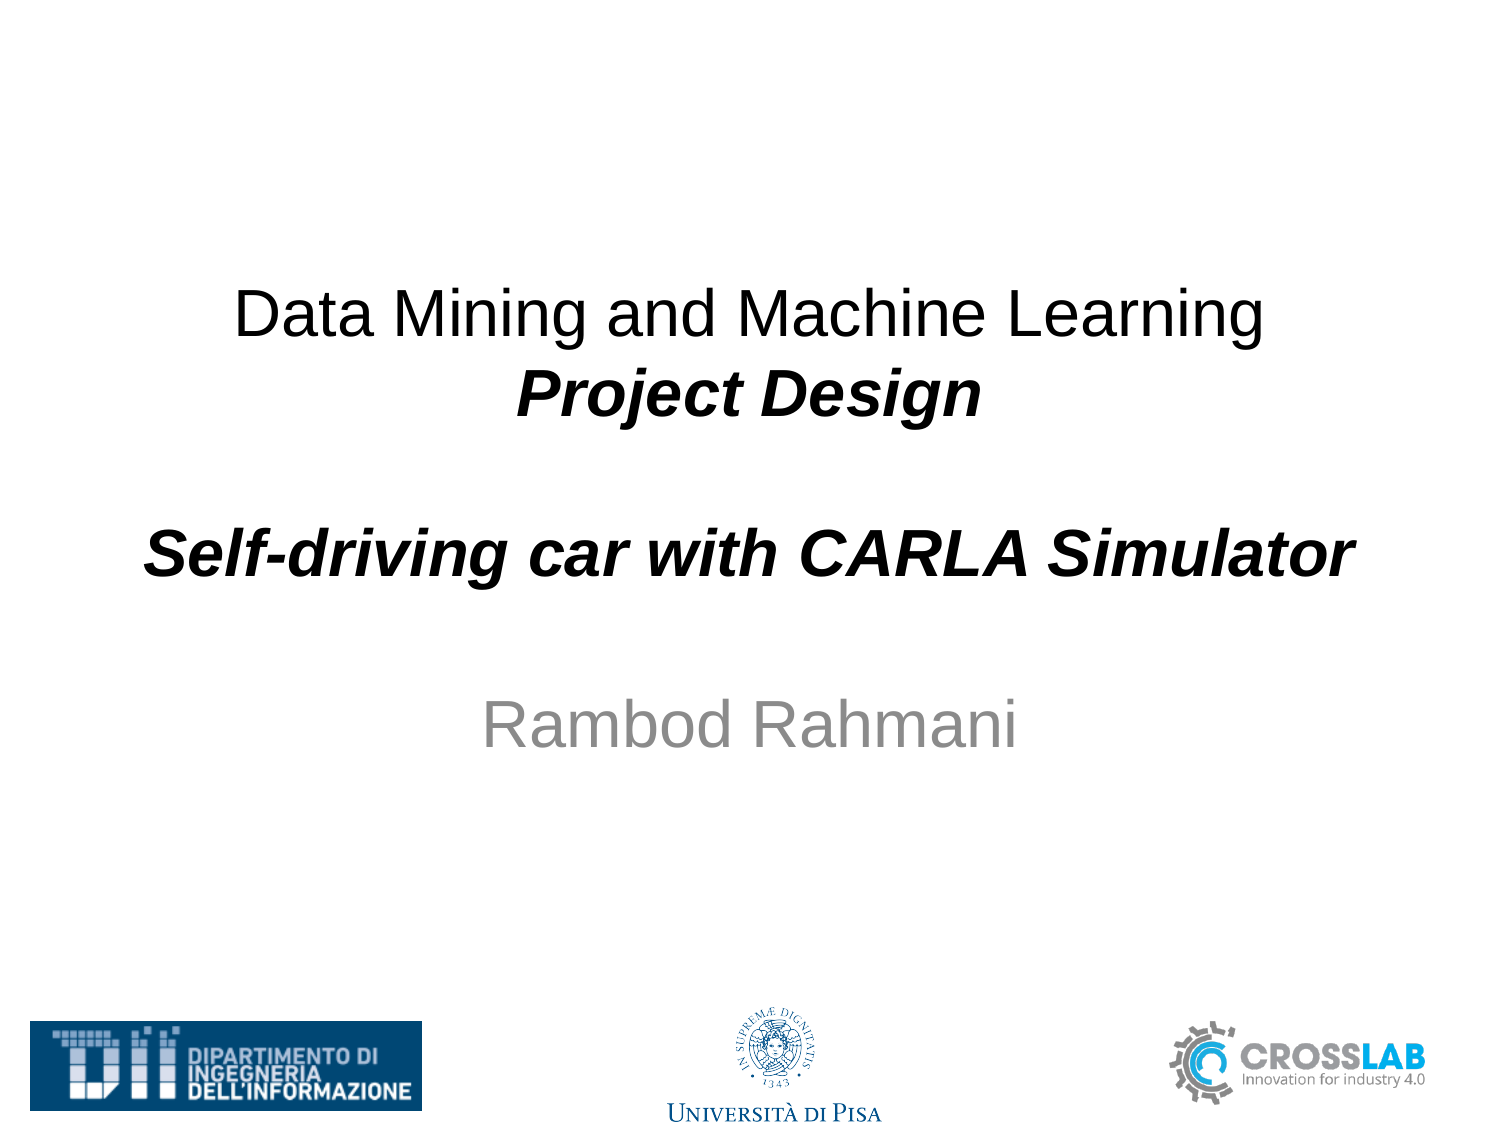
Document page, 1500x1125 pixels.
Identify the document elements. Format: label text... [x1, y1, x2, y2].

picture [1169, 1021, 1425, 1105]
picture [30, 1021, 422, 1111]
picture [667, 1007, 882, 1122]
text_box Rambod Rahmani [225, 672, 1275, 960]
text_box Data Mining and Machine Learning Project Design Self-driving car with CARLA Simulator [0, 164, 1500, 696]
